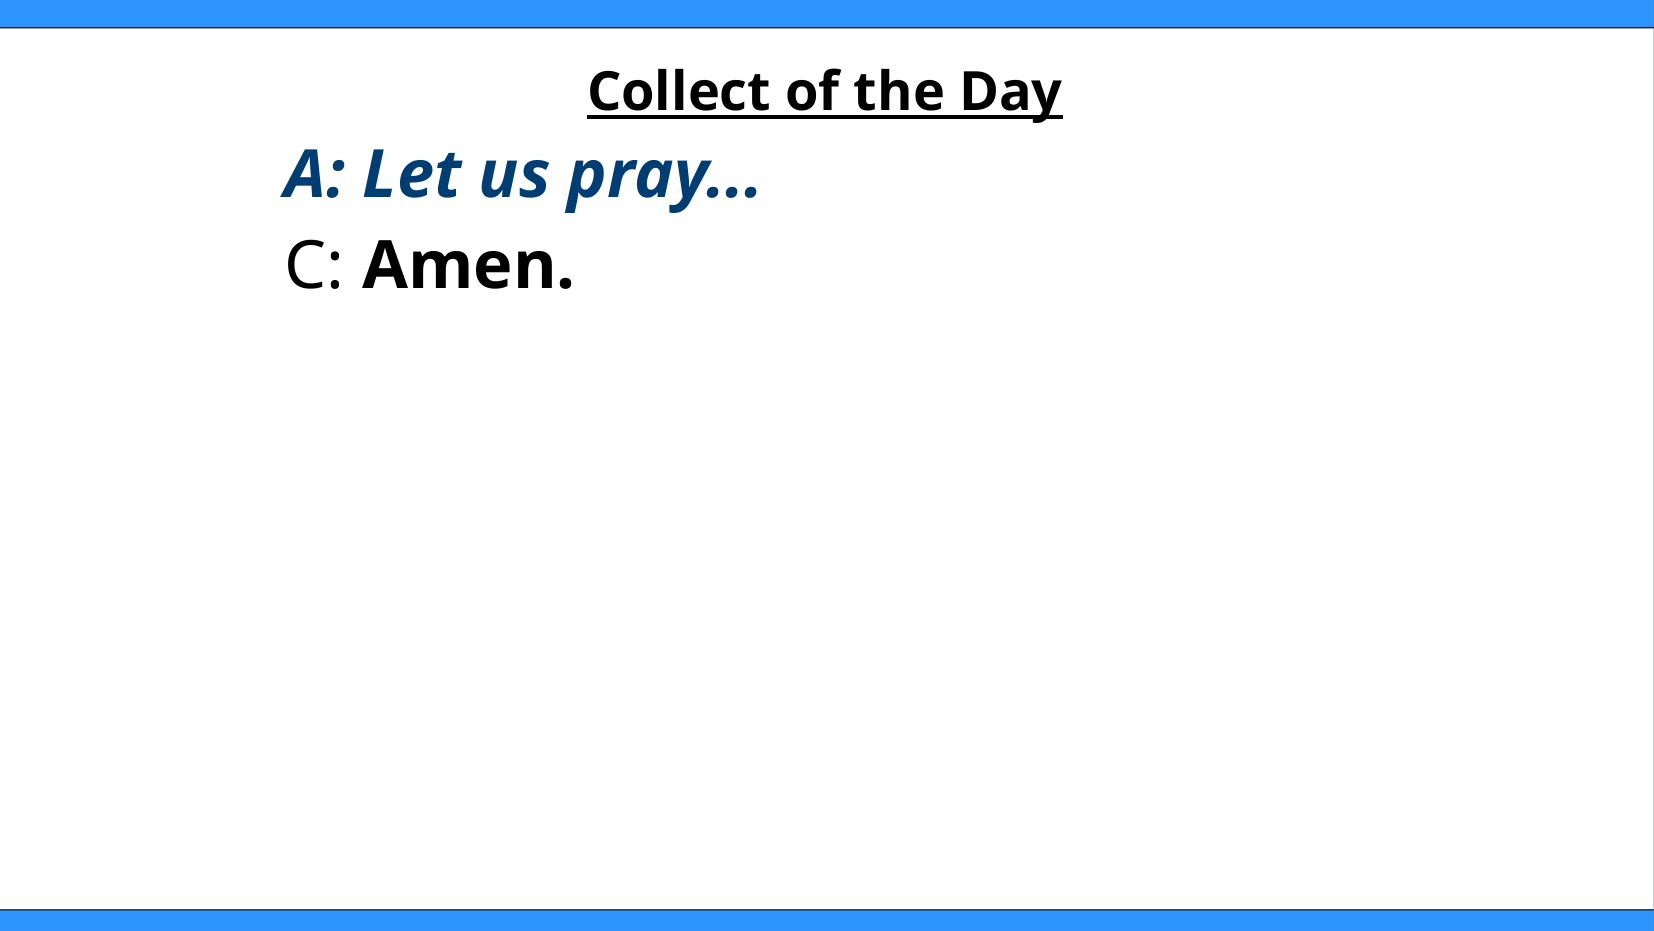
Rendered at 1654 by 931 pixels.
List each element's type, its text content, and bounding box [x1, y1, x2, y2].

text_box Collect of the Day A: Let us pray... C: Amen. [270, 45, 1381, 432]
picture [0, 0, 1654, 931]
